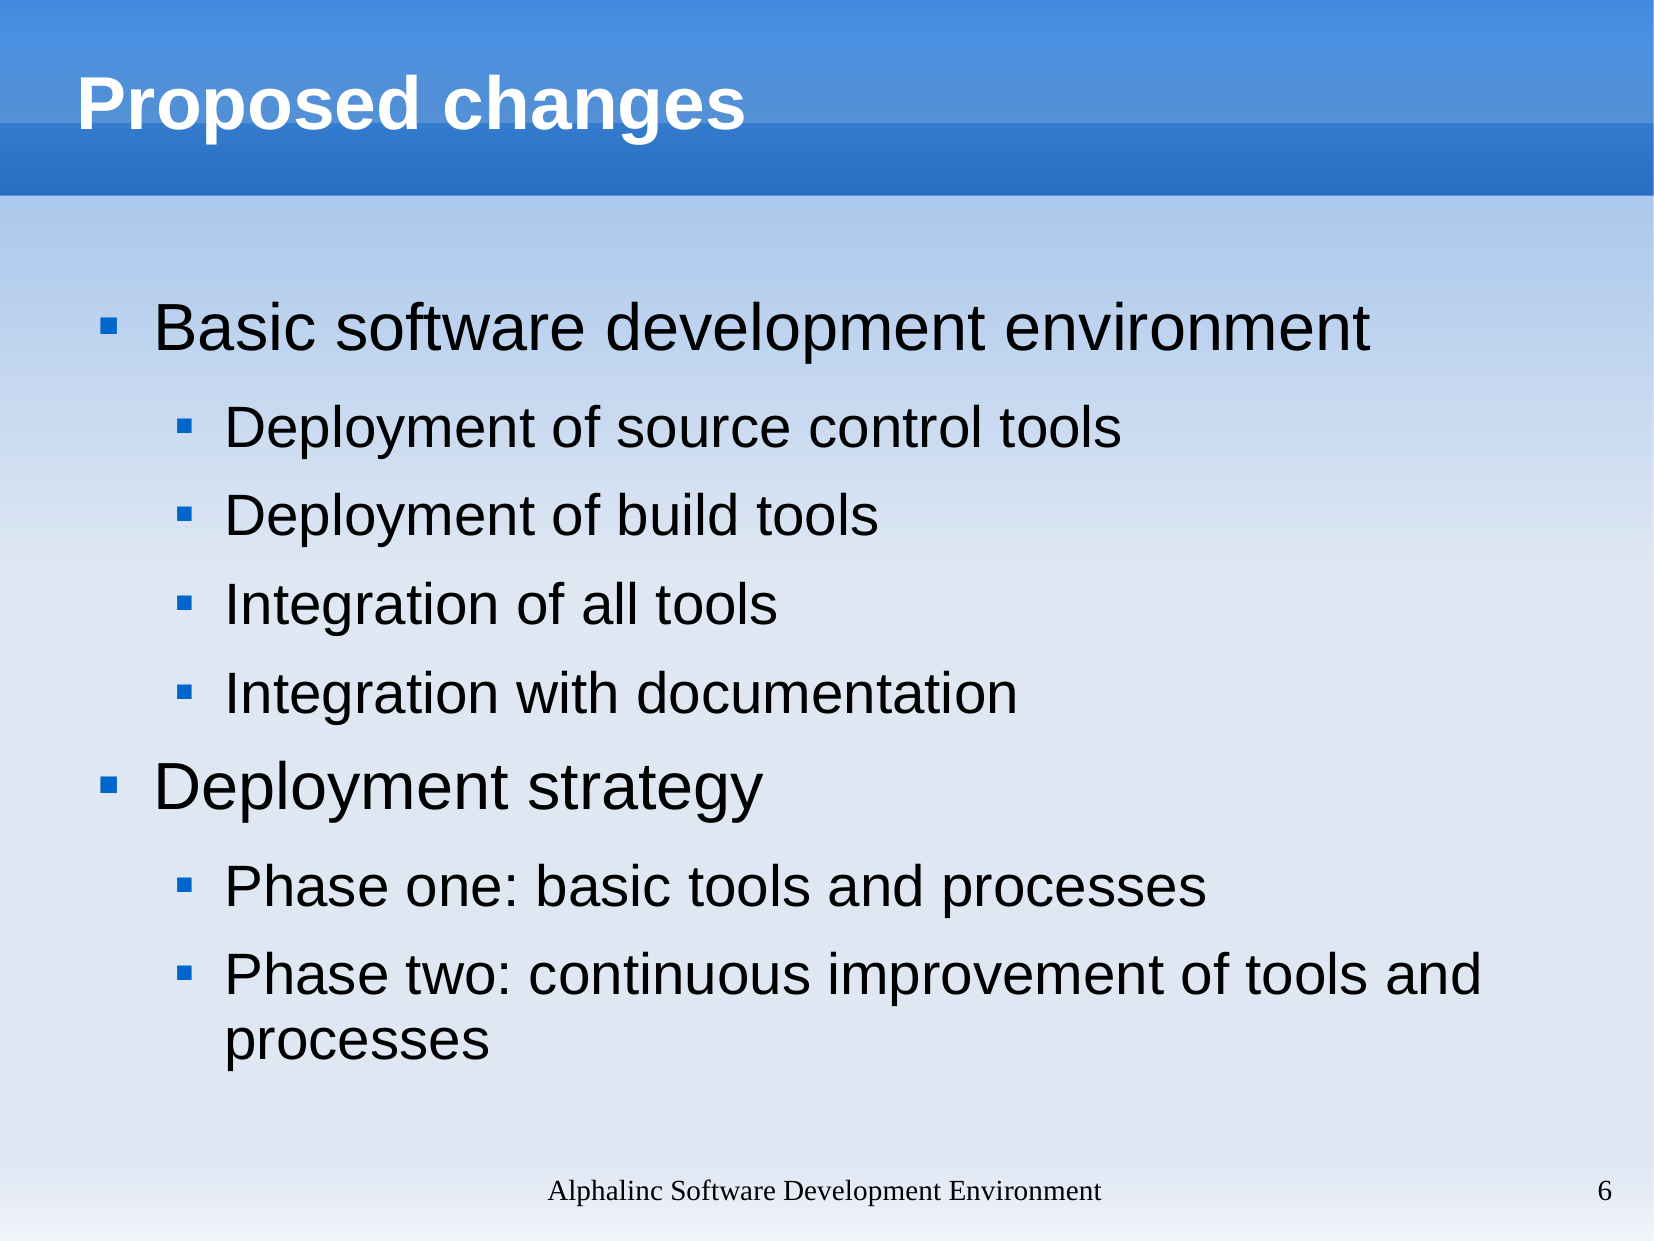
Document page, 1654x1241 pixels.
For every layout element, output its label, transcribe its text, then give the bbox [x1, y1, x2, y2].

picture [0, 0, 1654, 1241]
list Basic software development environment Deployment of source control tools Deployment of build tools Integration of all tools Integration with documentation Deployment strategy Phase one: basic tools and processes Phase two: continuous improvement of tools and processes [82, 290, 1571, 1094]
title Proposed changes [76, 0, 1565, 208]
